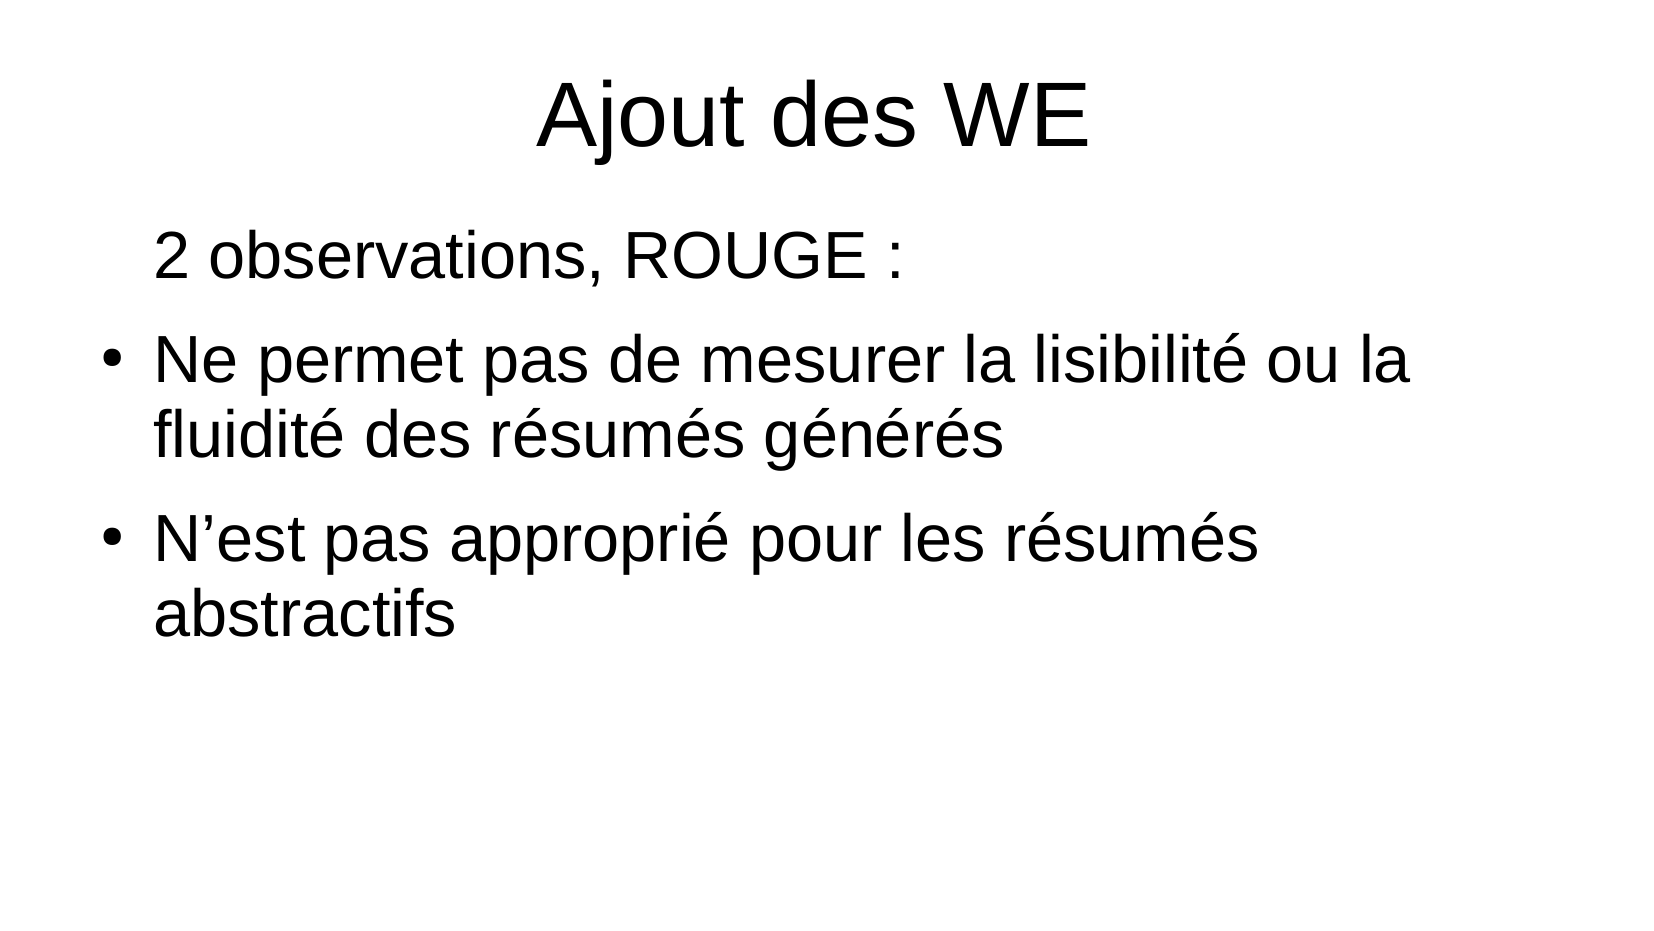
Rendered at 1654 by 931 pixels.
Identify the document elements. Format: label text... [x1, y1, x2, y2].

list 2 observations, ROUGE : Ne permet pas de mesurer la lisibilité ou la fluidité des résumés générés N’est pas approprié pour les résumés abstractifs [82, 217, 1571, 758]
title Ajout des WE [82, 37, 1571, 193]
